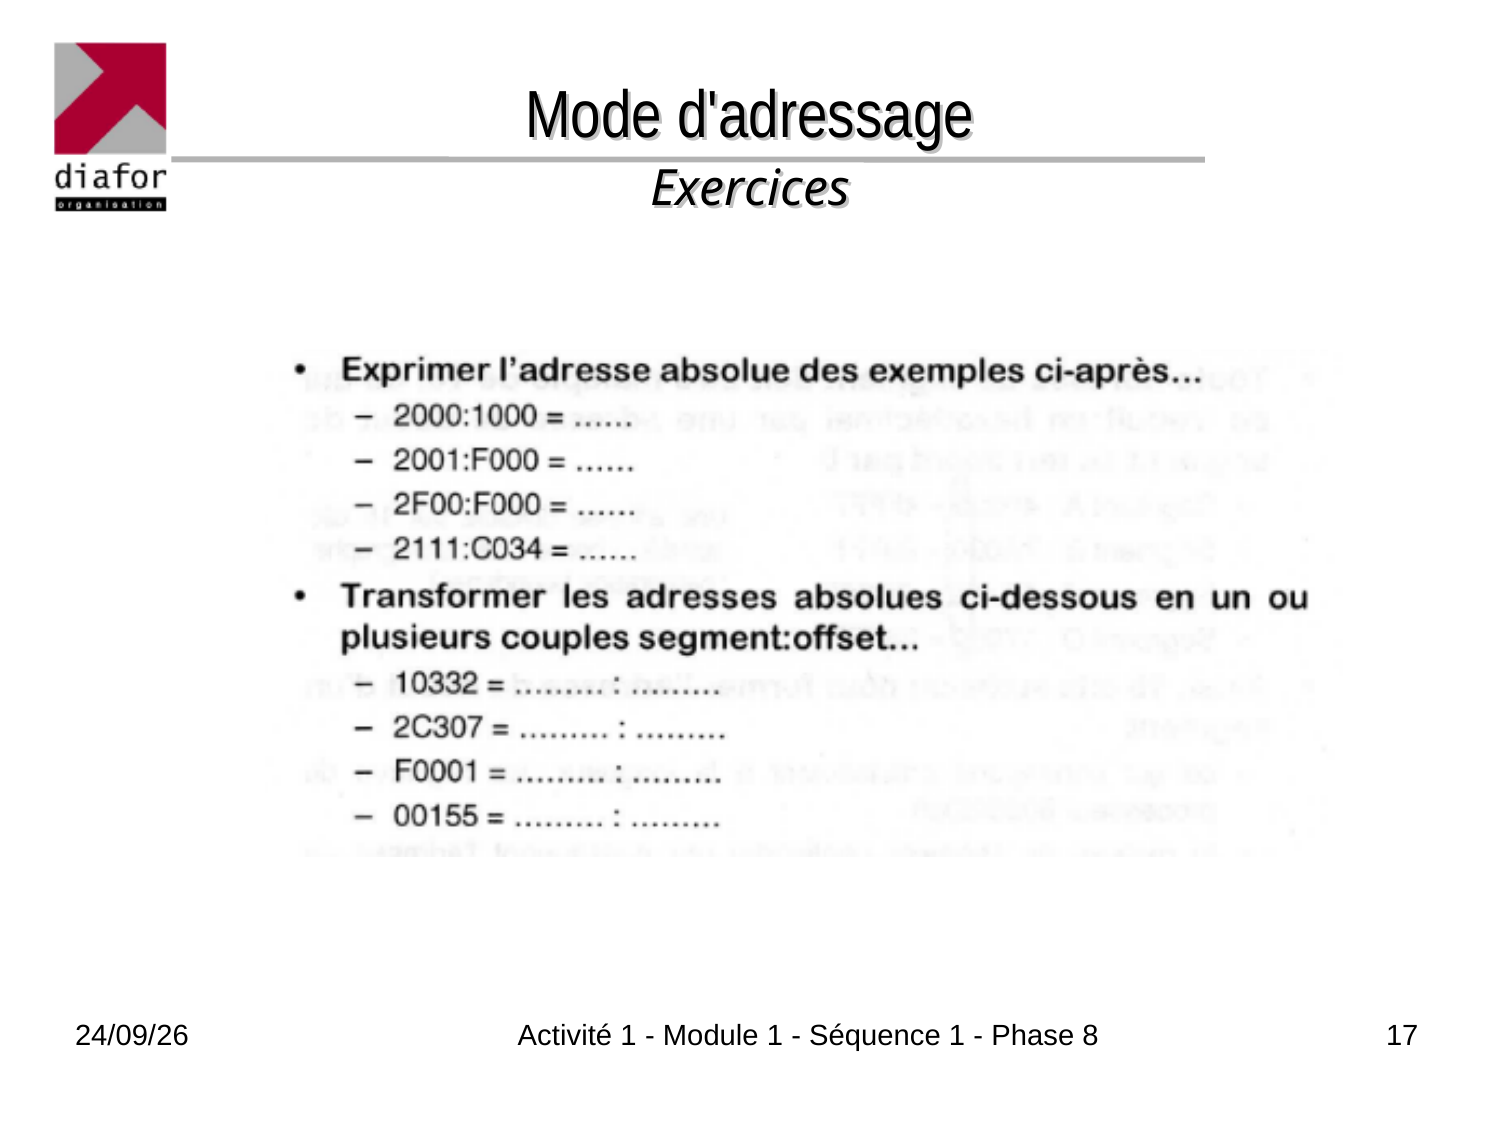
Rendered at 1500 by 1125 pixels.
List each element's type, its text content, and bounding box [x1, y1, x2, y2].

title Mode d'adressage Exercices [75, 45, 1426, 250]
picture [53, 42, 168, 213]
picture [265, 349, 1343, 857]
